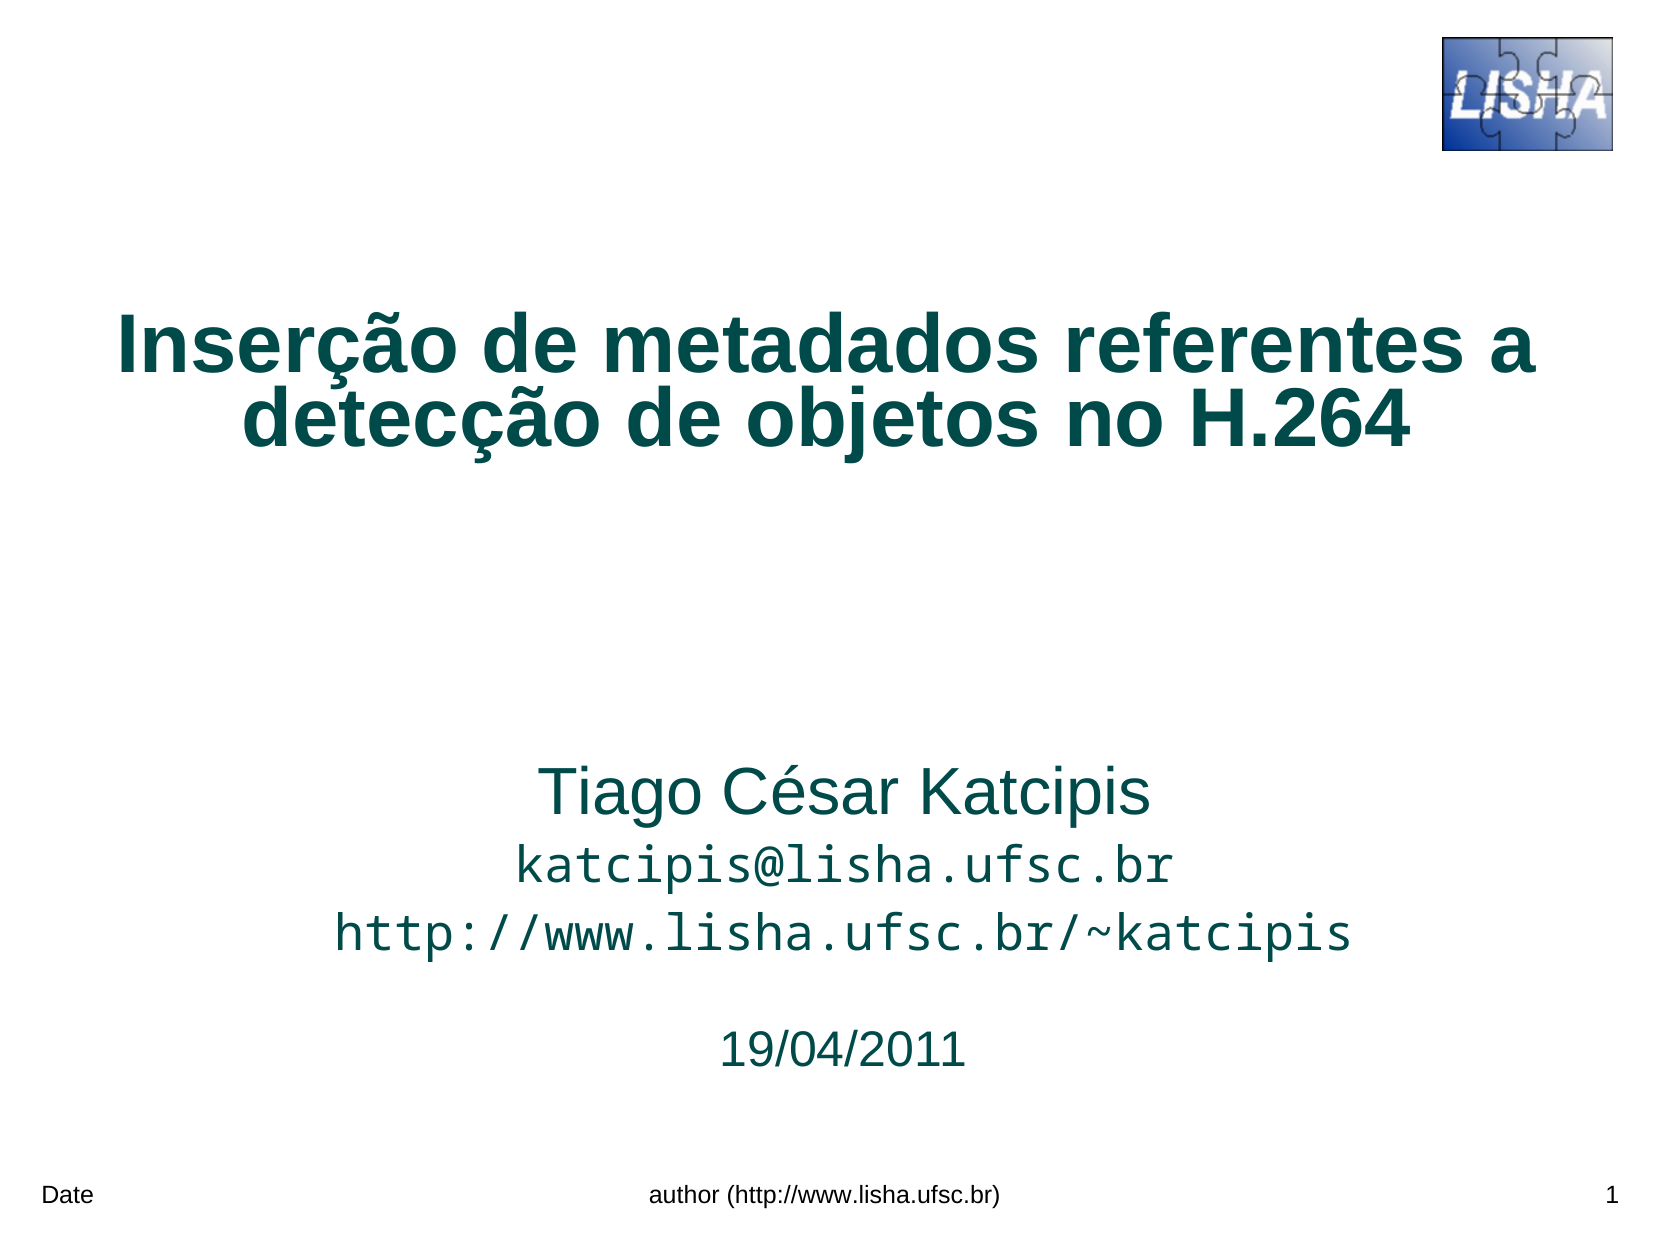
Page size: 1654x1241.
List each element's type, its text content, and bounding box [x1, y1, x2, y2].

title Inserção de metadados referentes a detecção de objetos no H.264 [59, 225, 1595, 550]
subtitle Tiago César Katcipis katcipis@lisha.ufsc.br http://www.lisha.ufsc.br/~katcipis 19/04/2011 [59, 649, 1595, 1182]
picture [1442, 37, 1613, 151]
